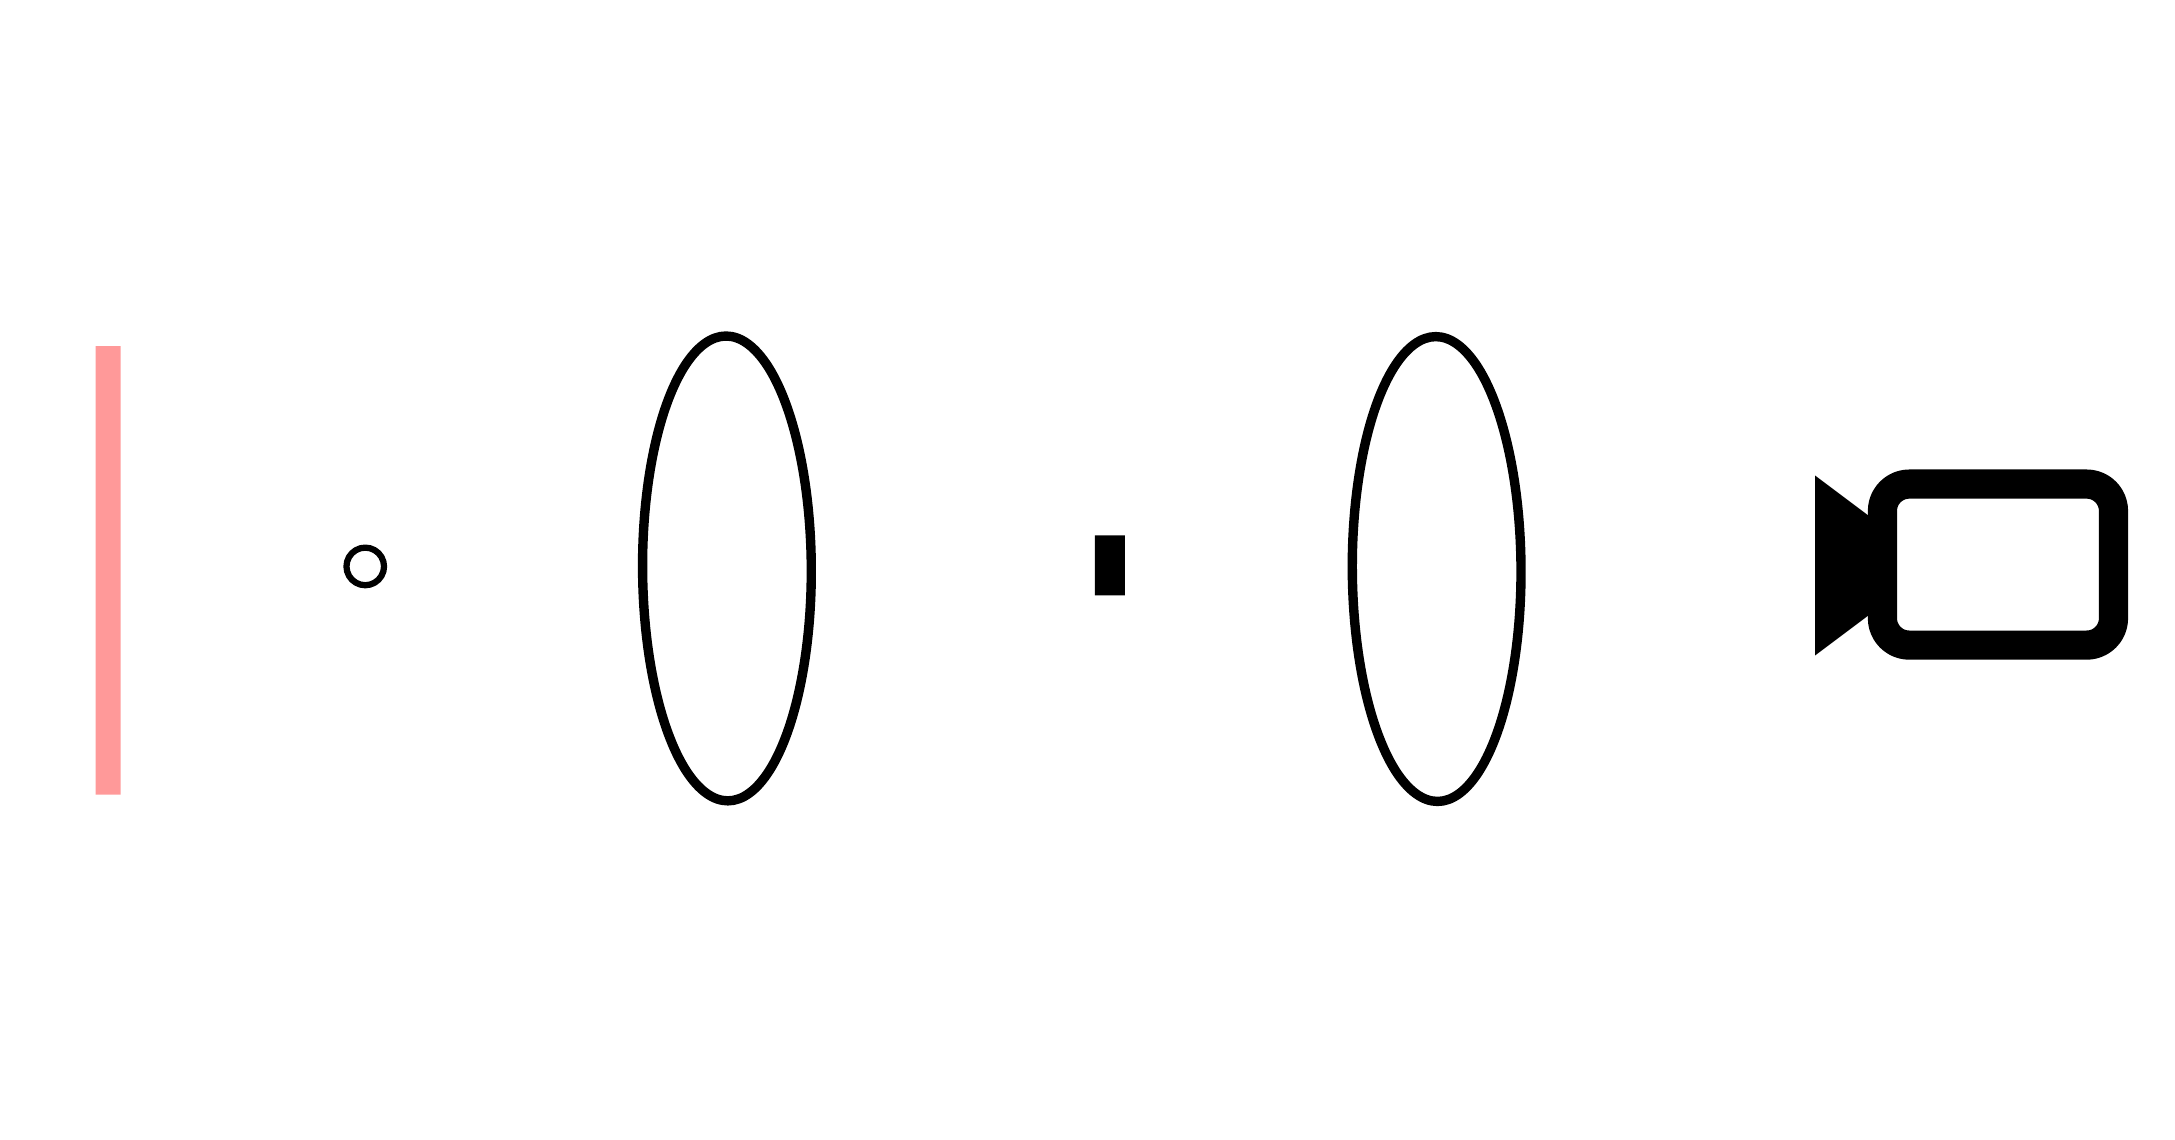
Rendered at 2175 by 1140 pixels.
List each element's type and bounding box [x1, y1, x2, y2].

text_box [1882, 484, 2114, 646]
text_box [1352, 336, 1522, 802]
text_box [1094, 535, 1125, 596]
text_box [1815, 475, 1876, 656]
text_box [642, 336, 812, 801]
